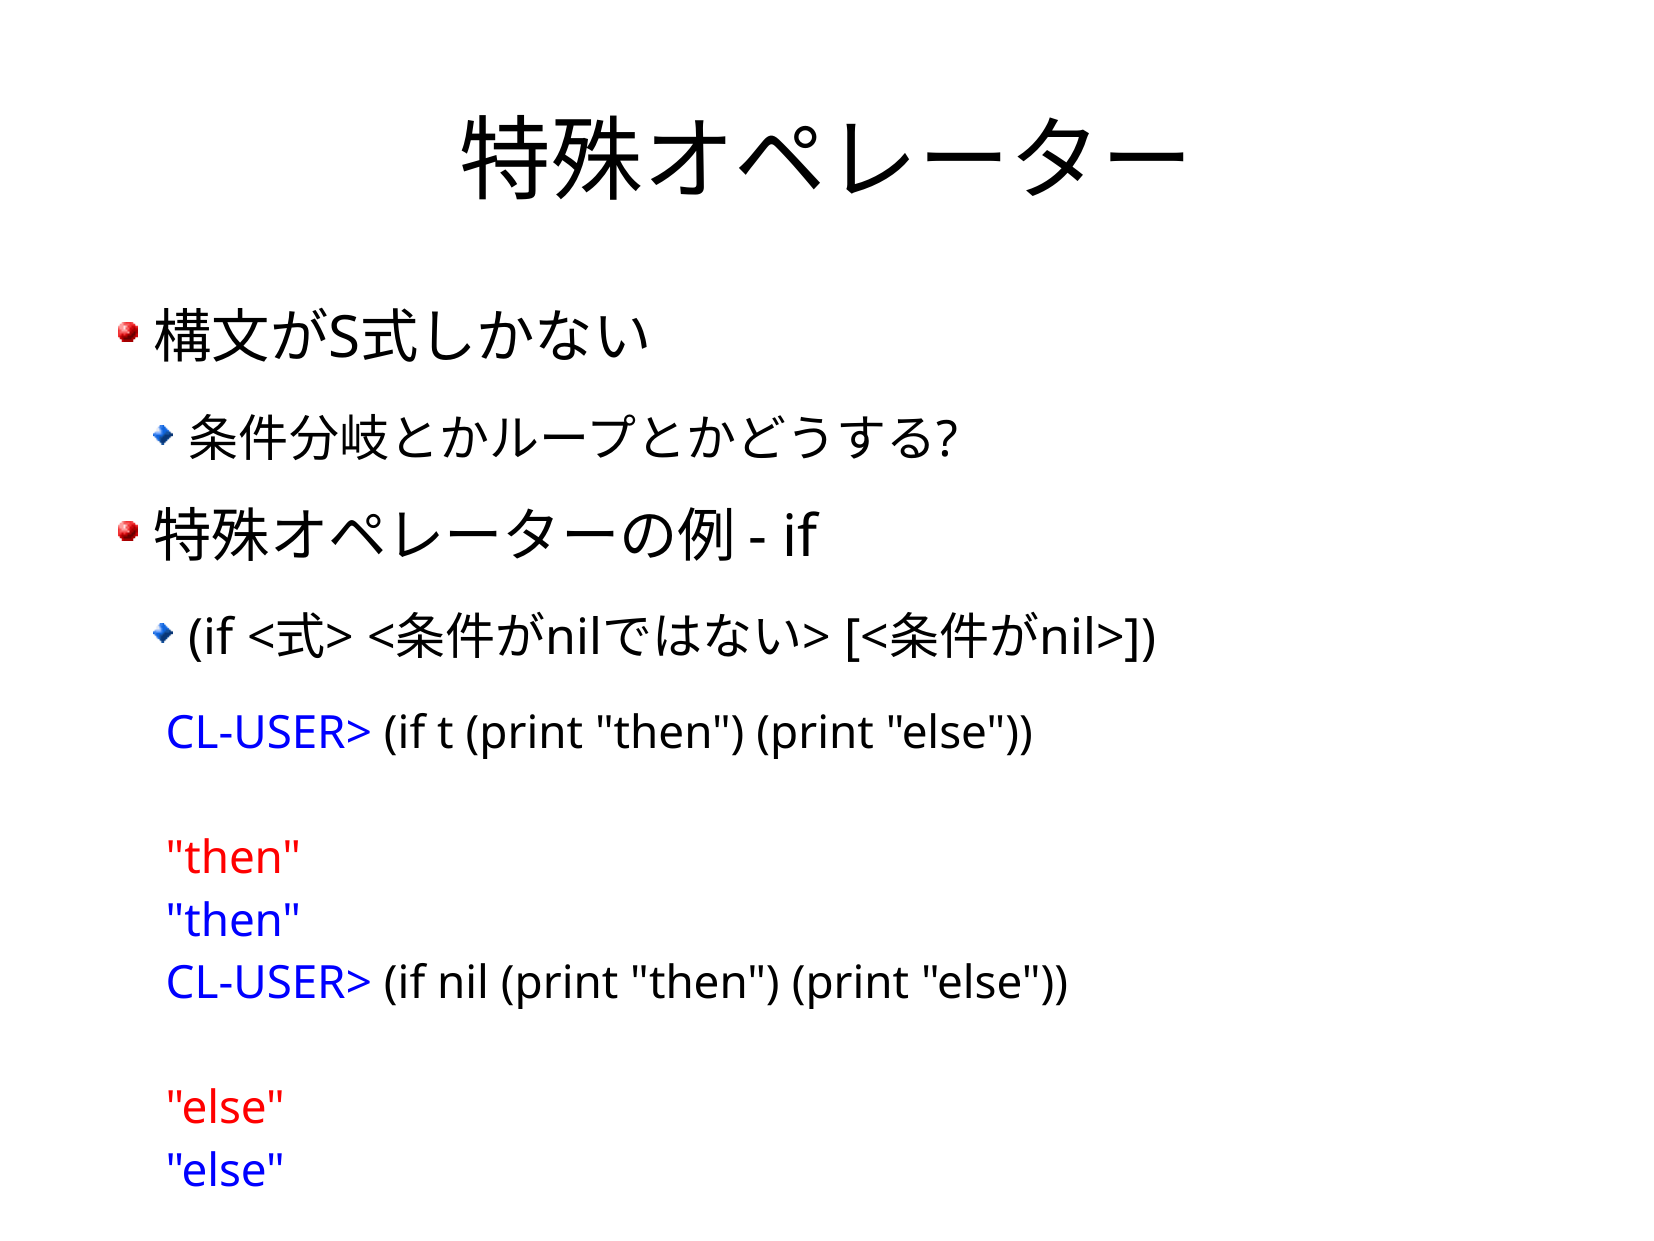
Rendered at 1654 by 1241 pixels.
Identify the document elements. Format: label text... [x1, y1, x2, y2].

list 構文がS式しかない 条件分岐とかループとかどうする? 特殊オペレーターの例 - if (if <式> <条件がnilではない> [<条件がnil>]) [82, 290, 1571, 1109]
text_box CL-USER> (if t (print "then") (print "else")) "then" "then" CL-USER> (if nil (print "then") (print "else")) "else" "else" [150, 692, 1282, 1124]
title 特殊オペレーター [82, 56, 1571, 250]
